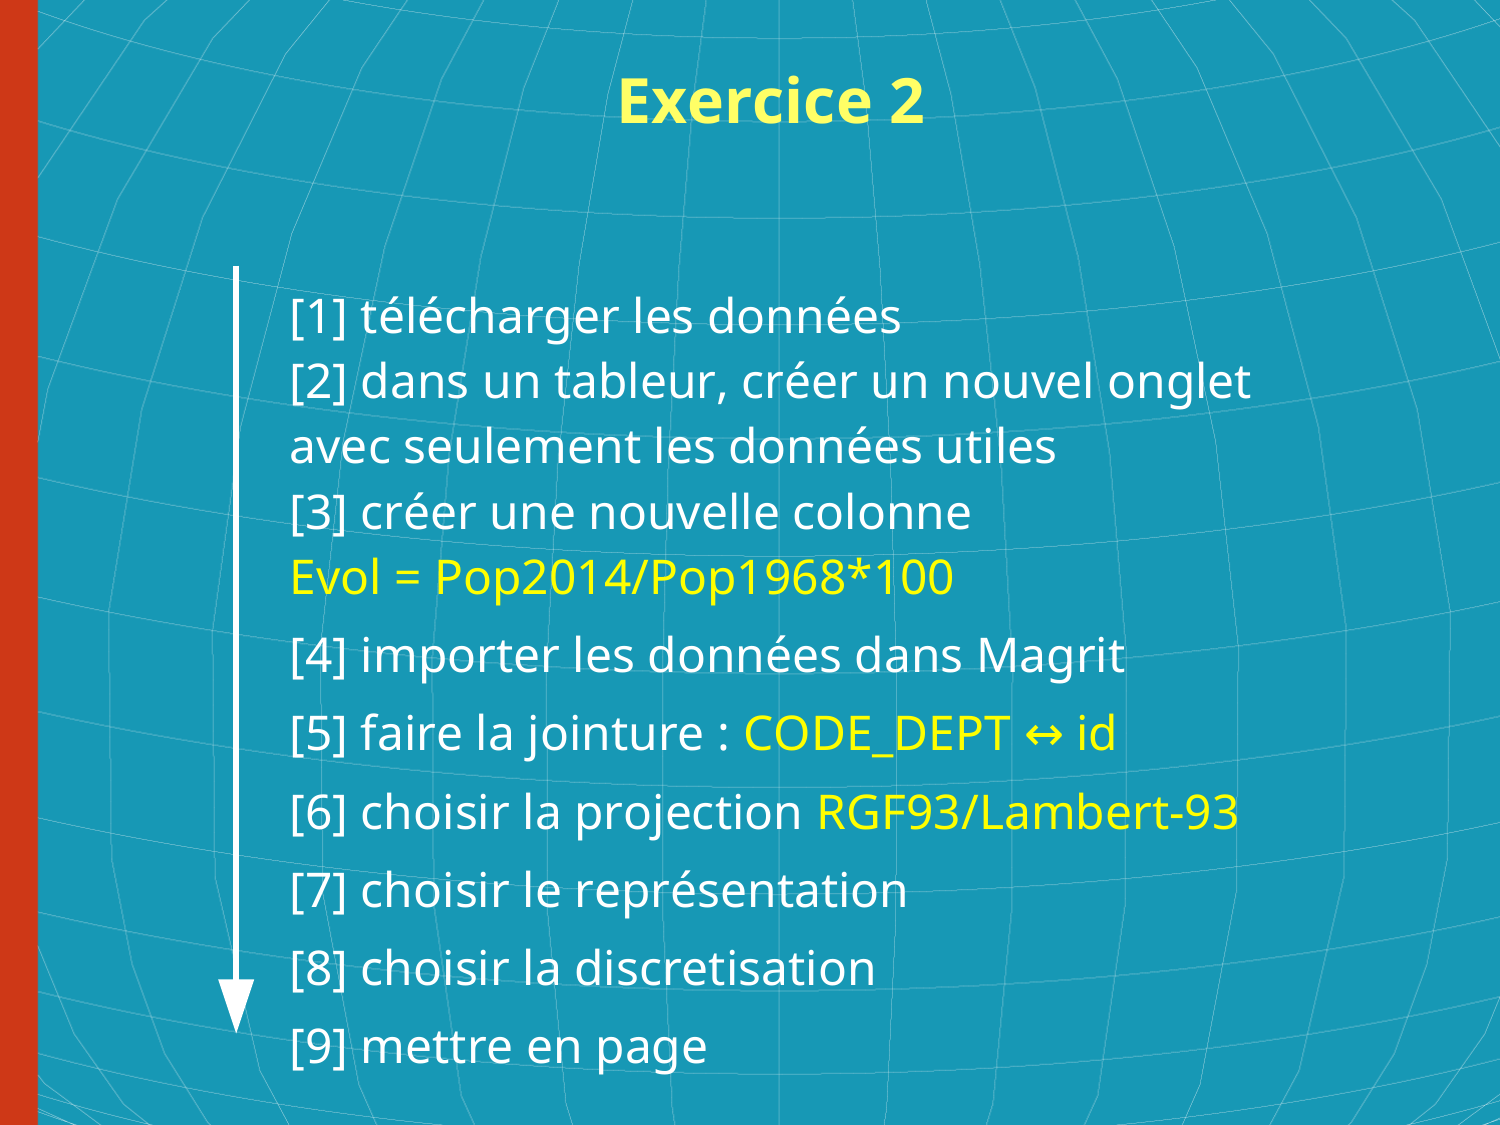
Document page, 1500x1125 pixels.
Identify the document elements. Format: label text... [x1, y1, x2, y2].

list [1] télécharger les données [2] dans un tableur, créer un nouvel onglet avec seulement les données utiles [3] créer une nouvelle colonne Evol = Pop2014/Pop1968*100 [4] importer les données dans Magrit [5] faire la jointure : CODE_DEPT ↔ id [6] choisir la projection RGF93/Lambert-93 [7] choisir le représentation [8] choisir la discretisation [9] mettre en page [177, 203, 1359, 1033]
title Exercice 2 [65, 20, 1477, 178]
picture [0, 0, 1500, 1125]
